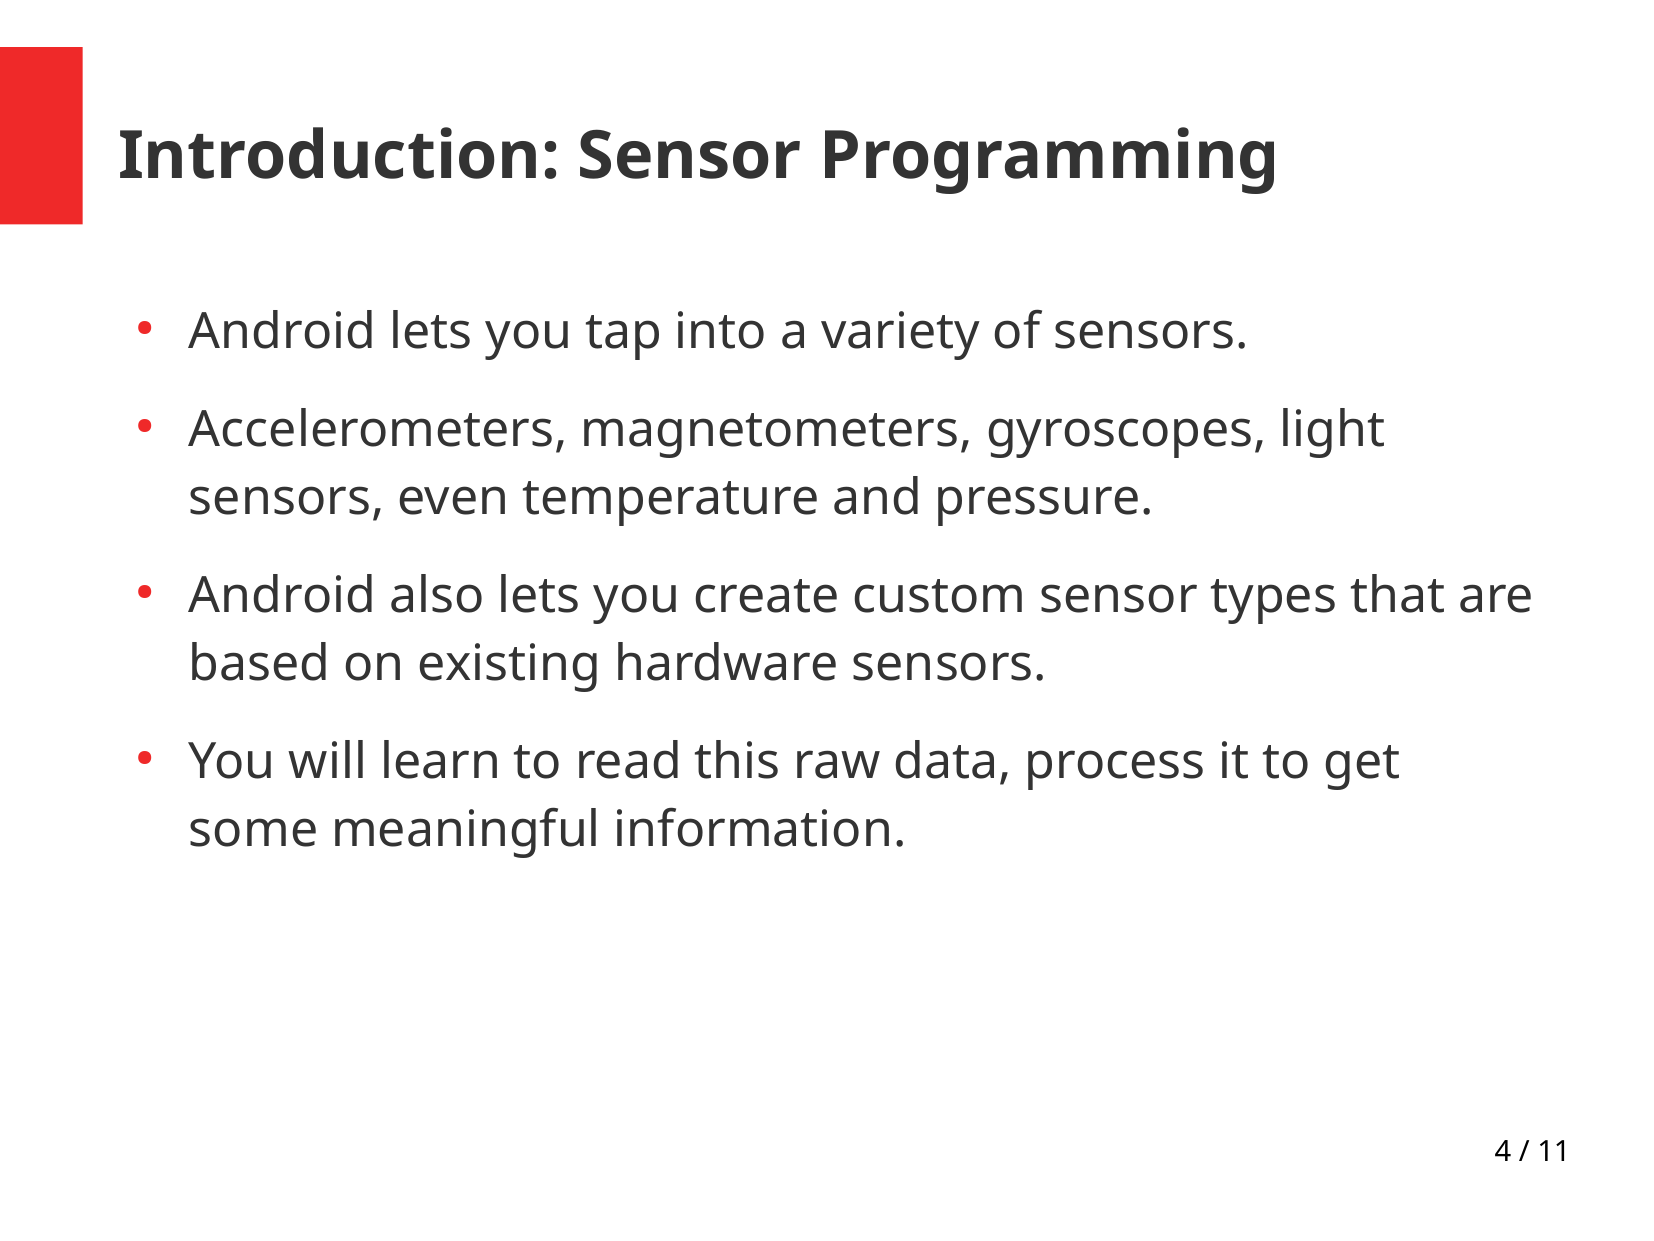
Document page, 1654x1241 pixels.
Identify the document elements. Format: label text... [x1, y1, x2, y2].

list Android lets you tap into a variety of sensors. Accelerometers, magnetometers, gyroscopes, light sensors, even temperature and pressure. Android also lets you create custom sensor types that are based on existing hardware sensors. You will learn to read this raw data, process it to get some meaningful information. [118, 295, 1536, 1015]
title Introduction: Sensor Programming [118, 49, 1571, 257]
